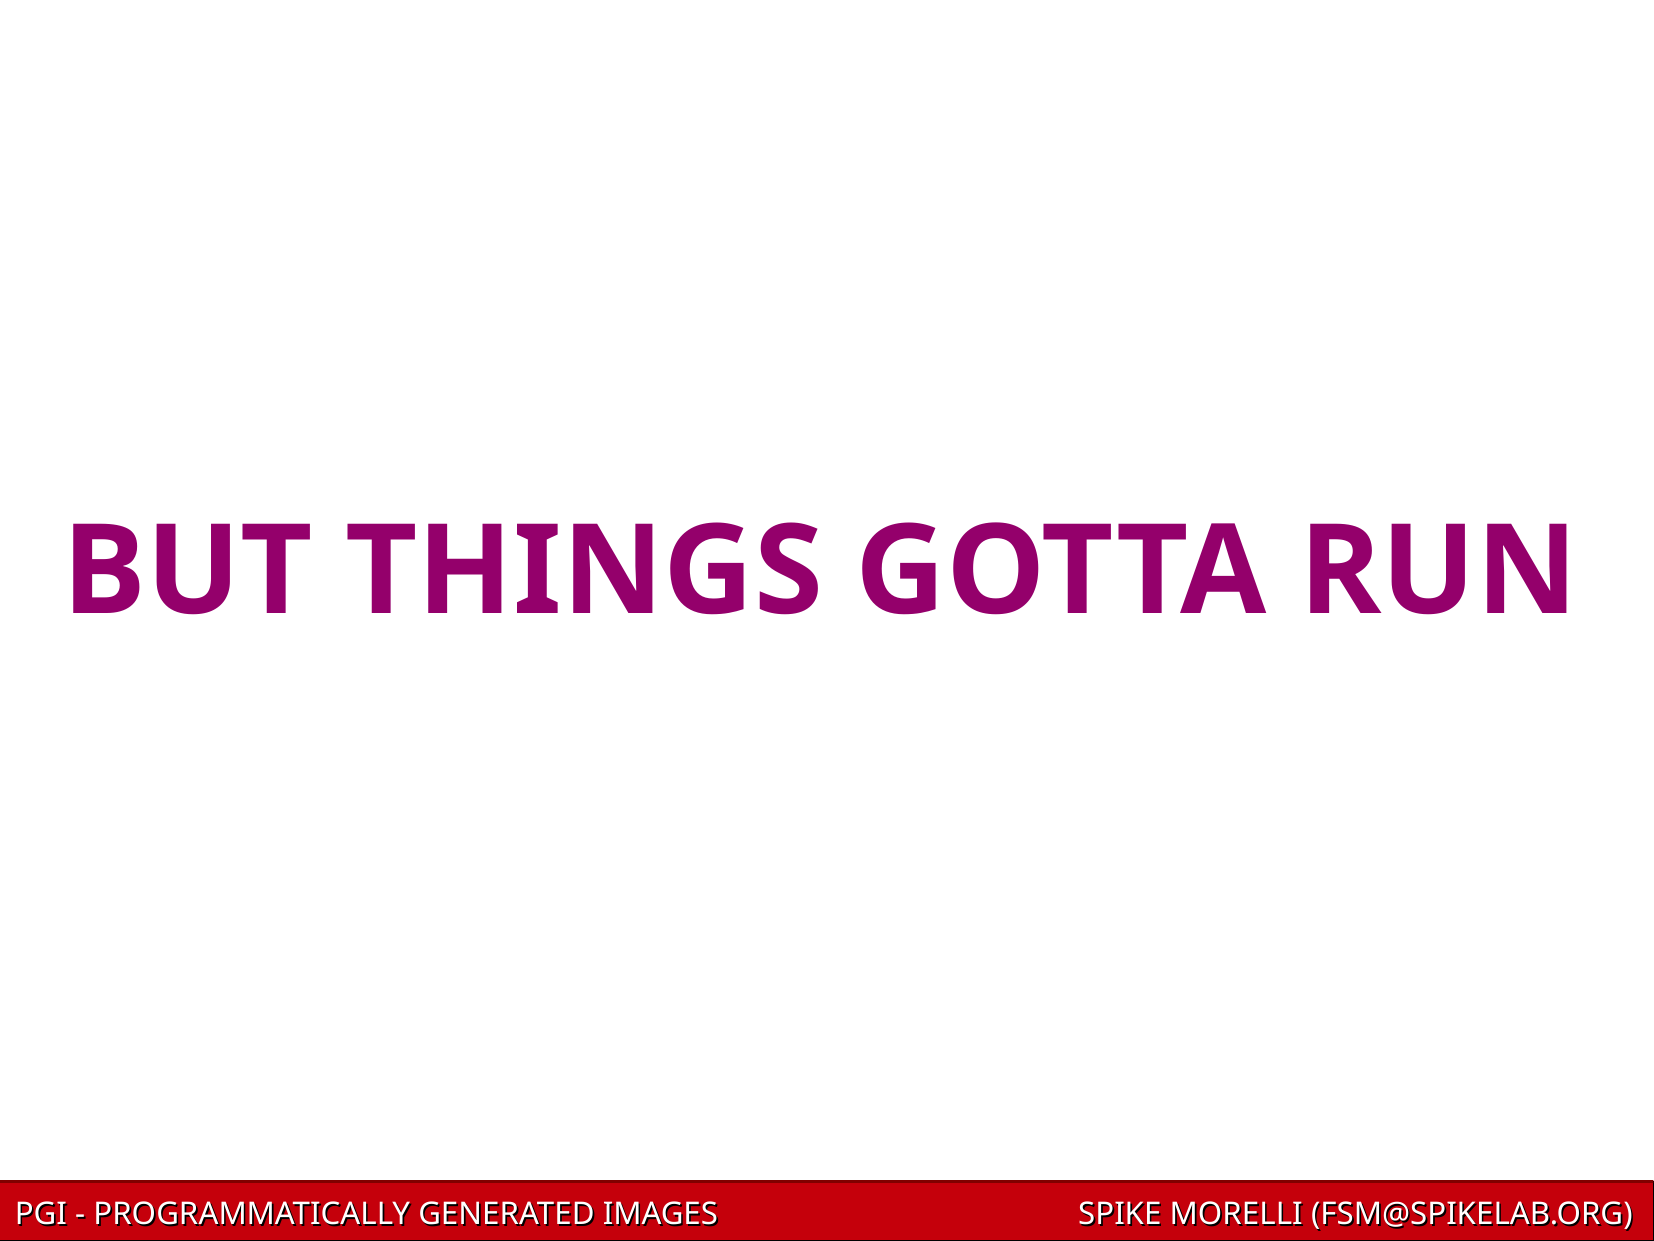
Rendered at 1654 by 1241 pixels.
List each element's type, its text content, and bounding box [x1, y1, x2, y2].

text_box BUT THINGS GOTTA RUN [47, 472, 1566, 628]
text_box [0, 1183, 1654, 1241]
text_box SPIKE MORELLI (FSM@SPIKELAB.ORG) [1063, 1184, 1643, 1235]
text_box PGI - PROGRAMMATICALLY GENERATED IMAGES [0, 1184, 722, 1235]
